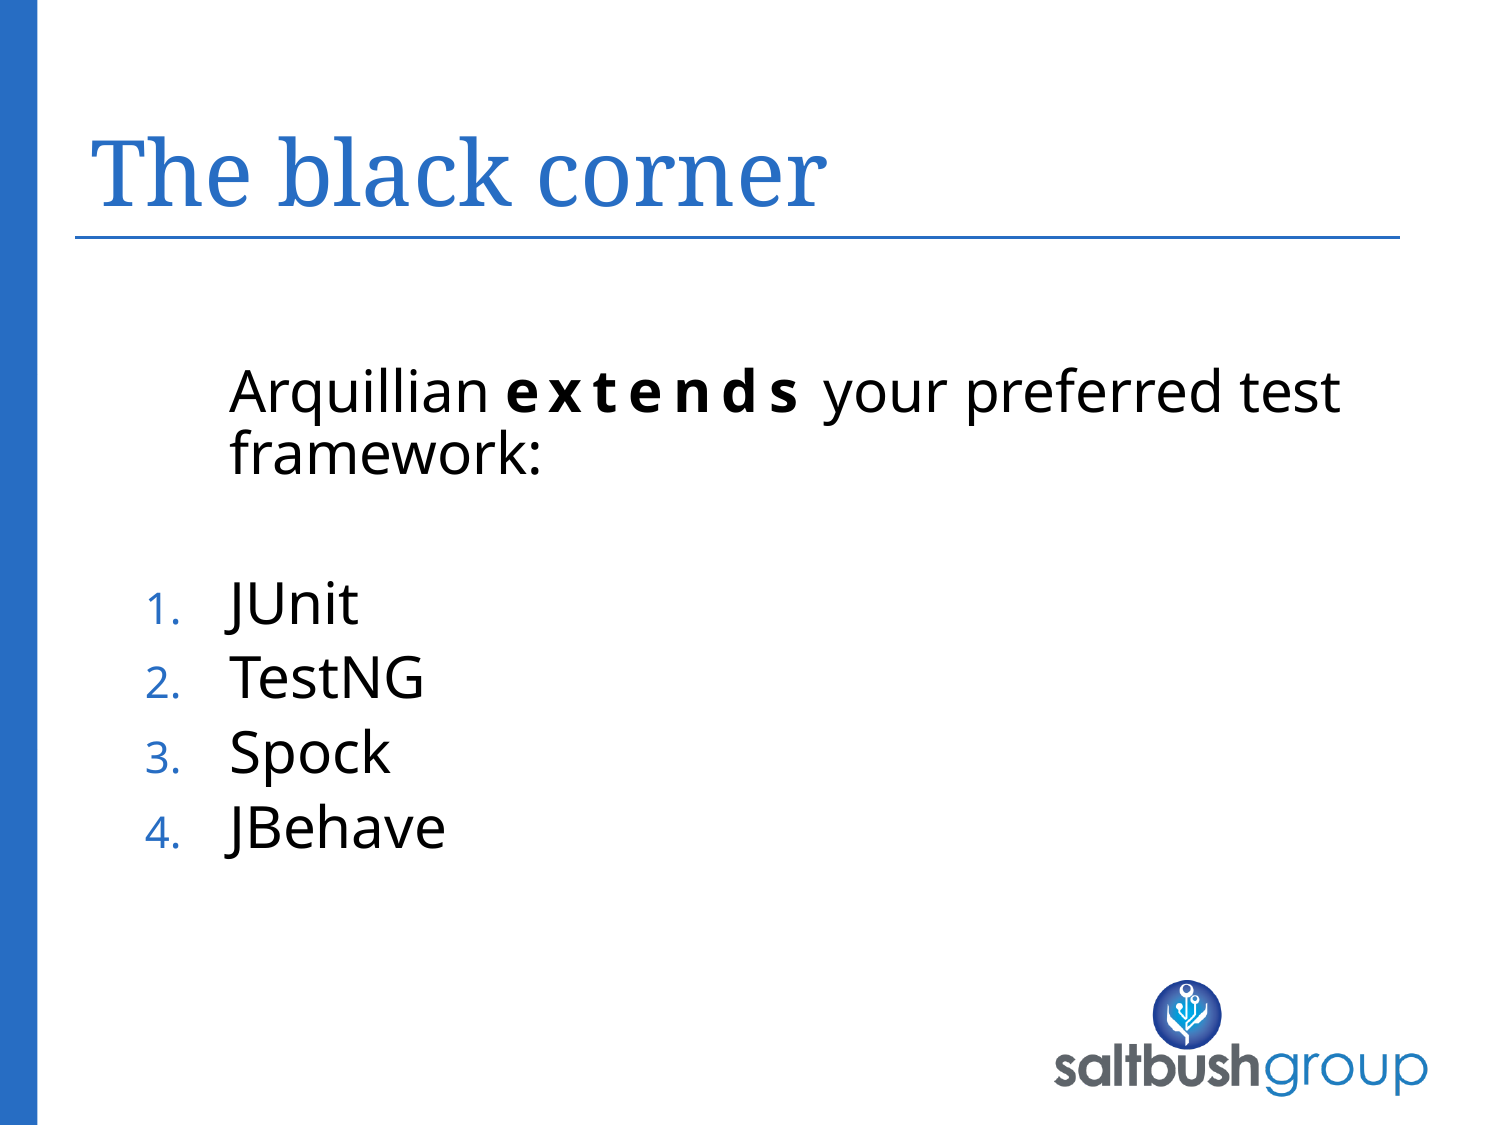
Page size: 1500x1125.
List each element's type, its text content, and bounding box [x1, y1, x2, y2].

title The black corner [75, 45, 1500, 233]
list Arquillian extends your preferred test framework: JUnit TestNG Spock JBehave [129, 354, 1382, 981]
picture [1054, 980, 1430, 1102]
